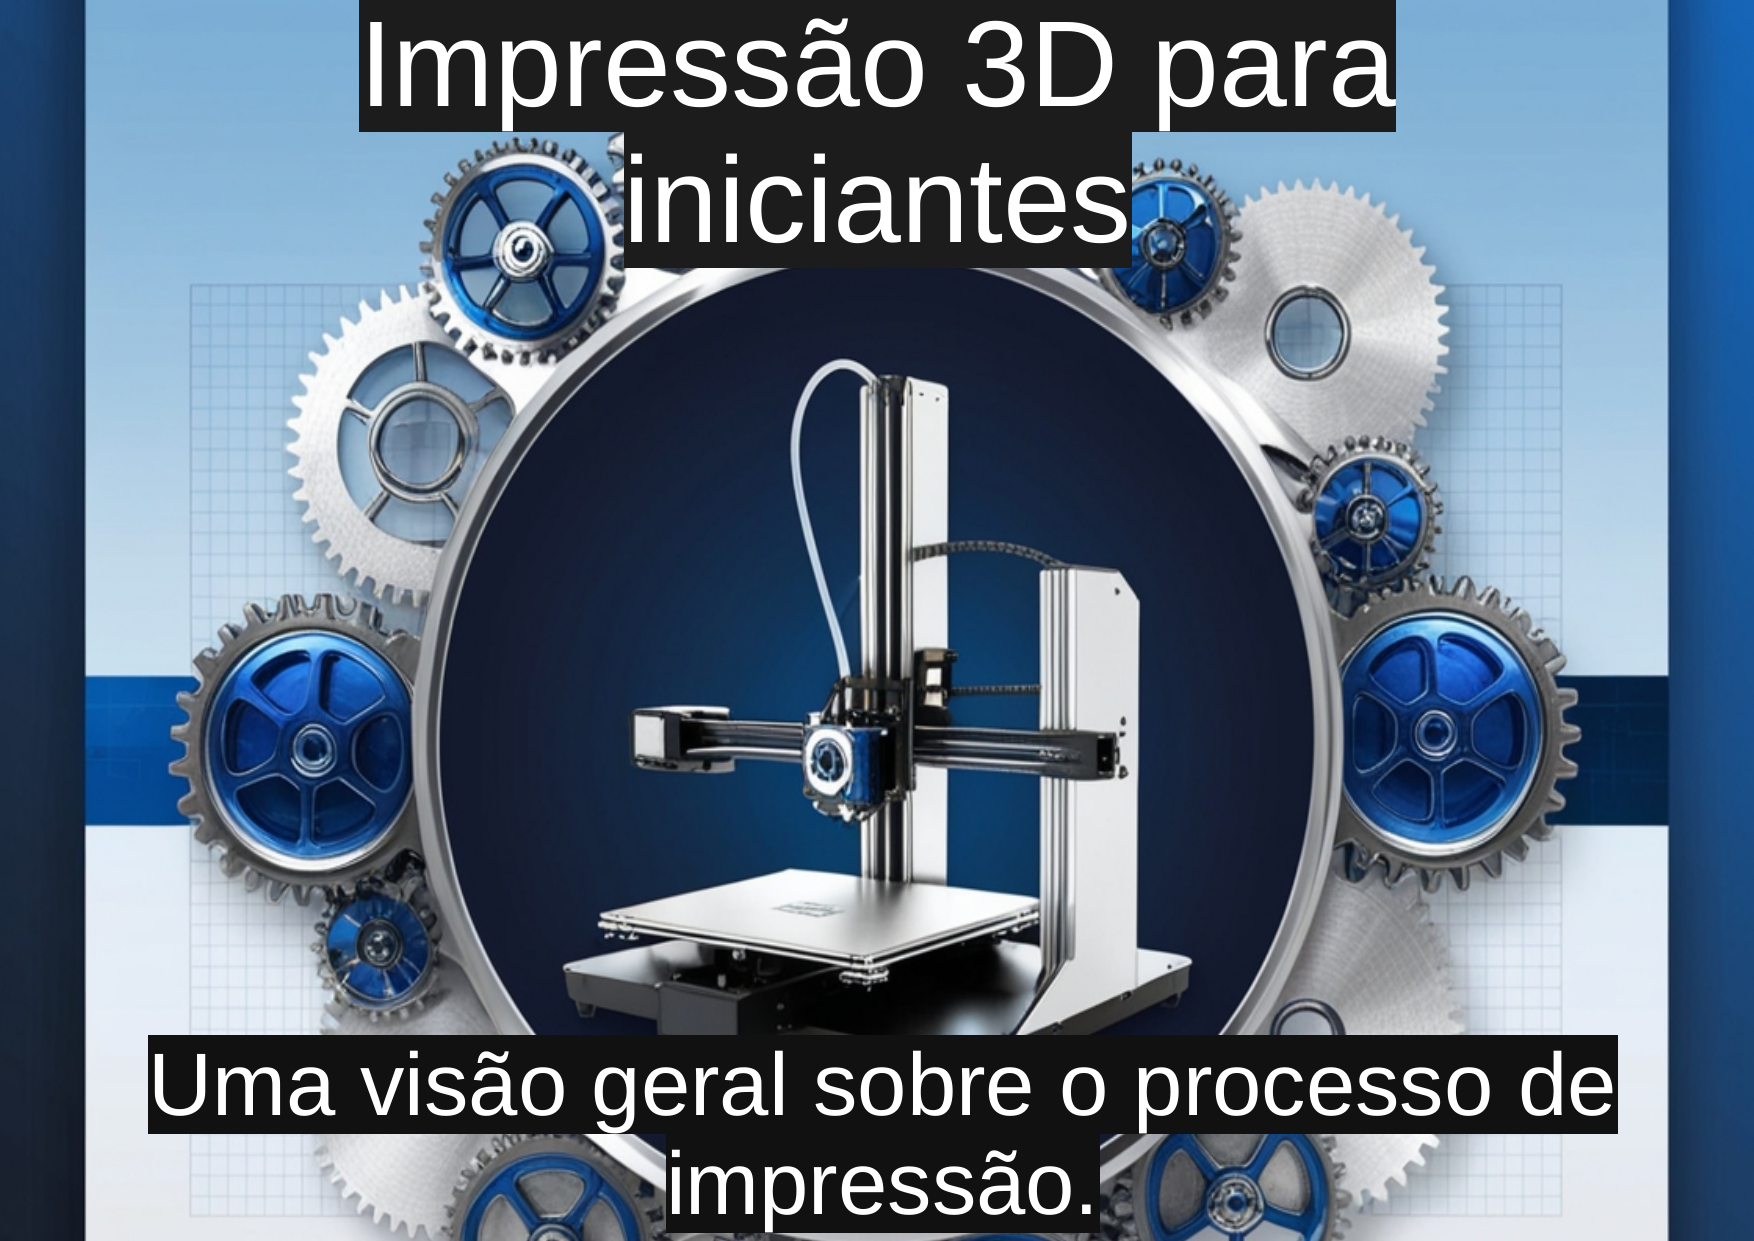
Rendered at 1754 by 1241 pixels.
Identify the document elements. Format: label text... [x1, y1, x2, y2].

title Impressão 3D para iniciantes [88, 0, 1668, 325]
subtitle Uma visão geral sobre o processo de impressão. [93, 984, 1673, 1241]
picture [0, 0, 1754, 1241]
